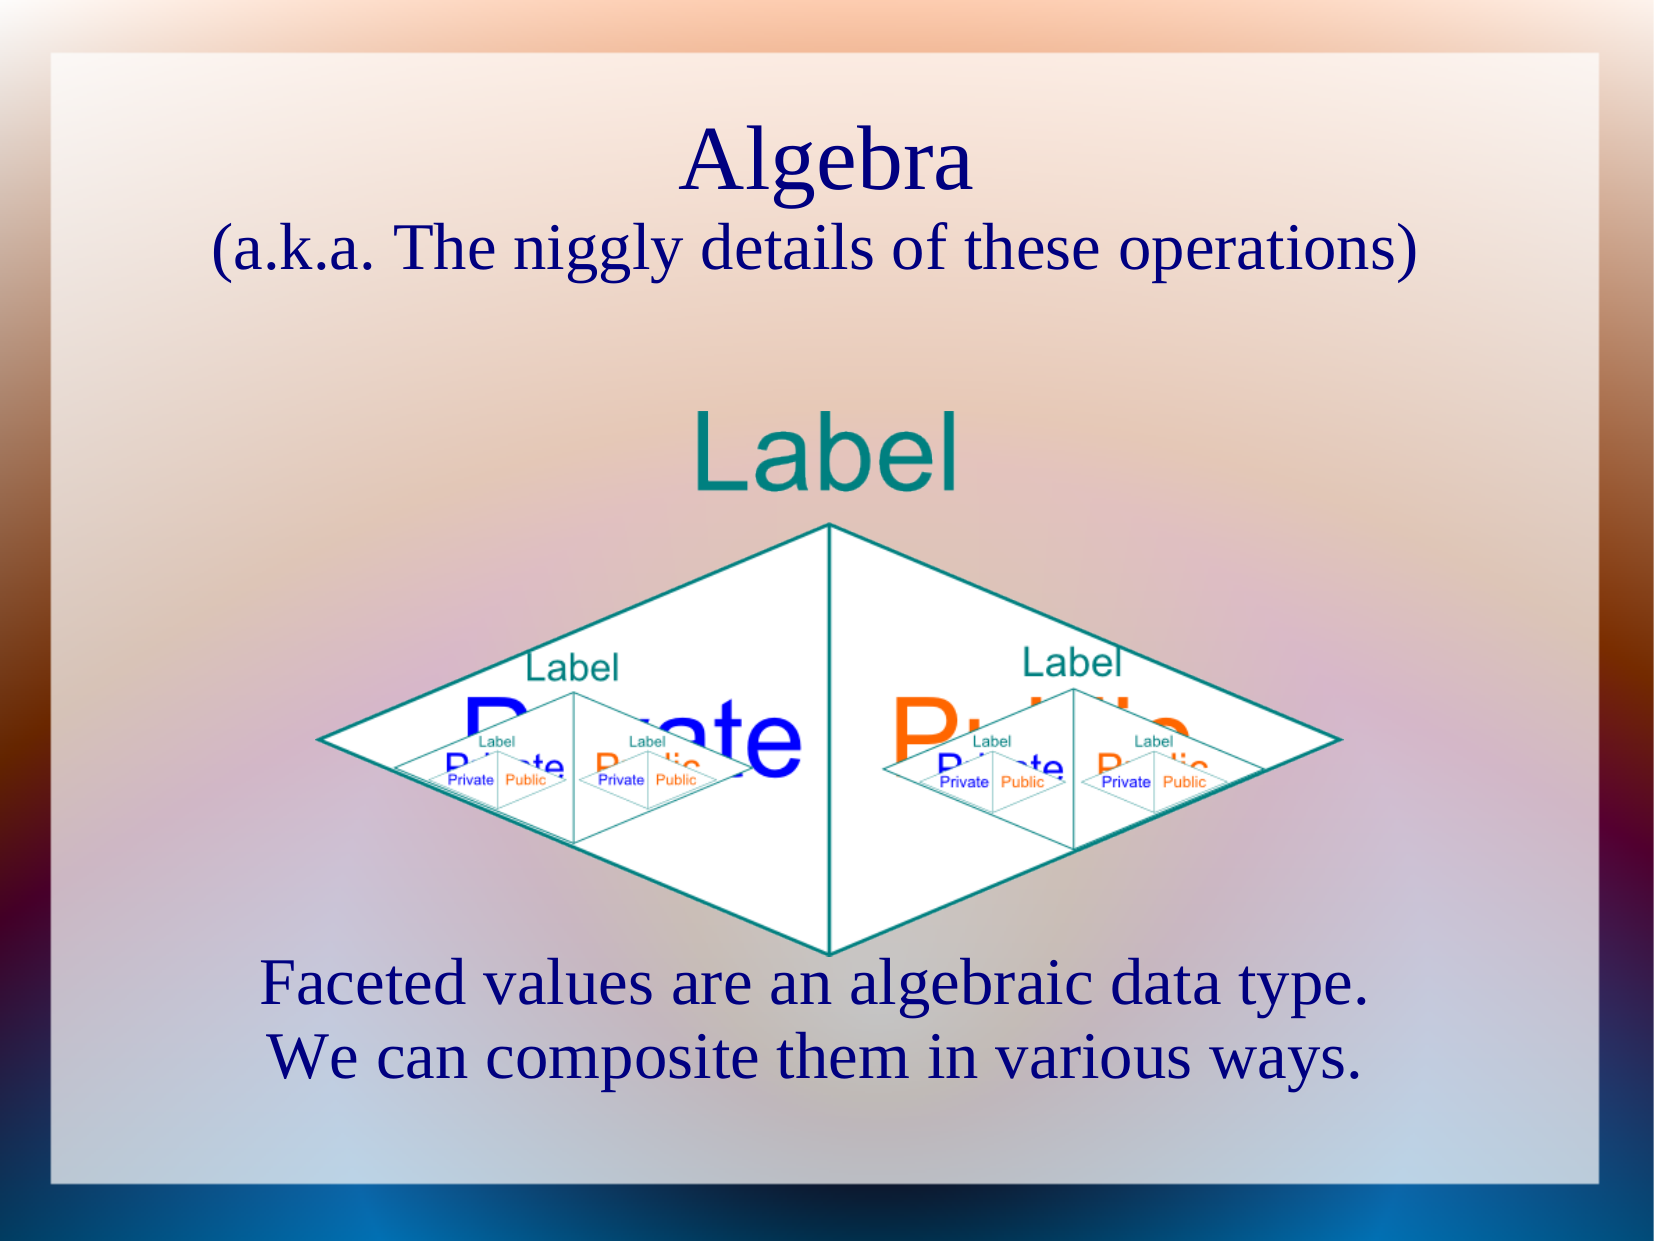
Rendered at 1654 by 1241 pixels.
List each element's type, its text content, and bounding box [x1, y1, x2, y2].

title (a.k.a. The niggly details of these operations) [71, 210, 1561, 418]
title Faceted values are an algebraic data type. We can composite them in various ways. [71, 945, 1561, 1153]
picture [0, 0, 1654, 1241]
title Algebra [82, 55, 1571, 263]
